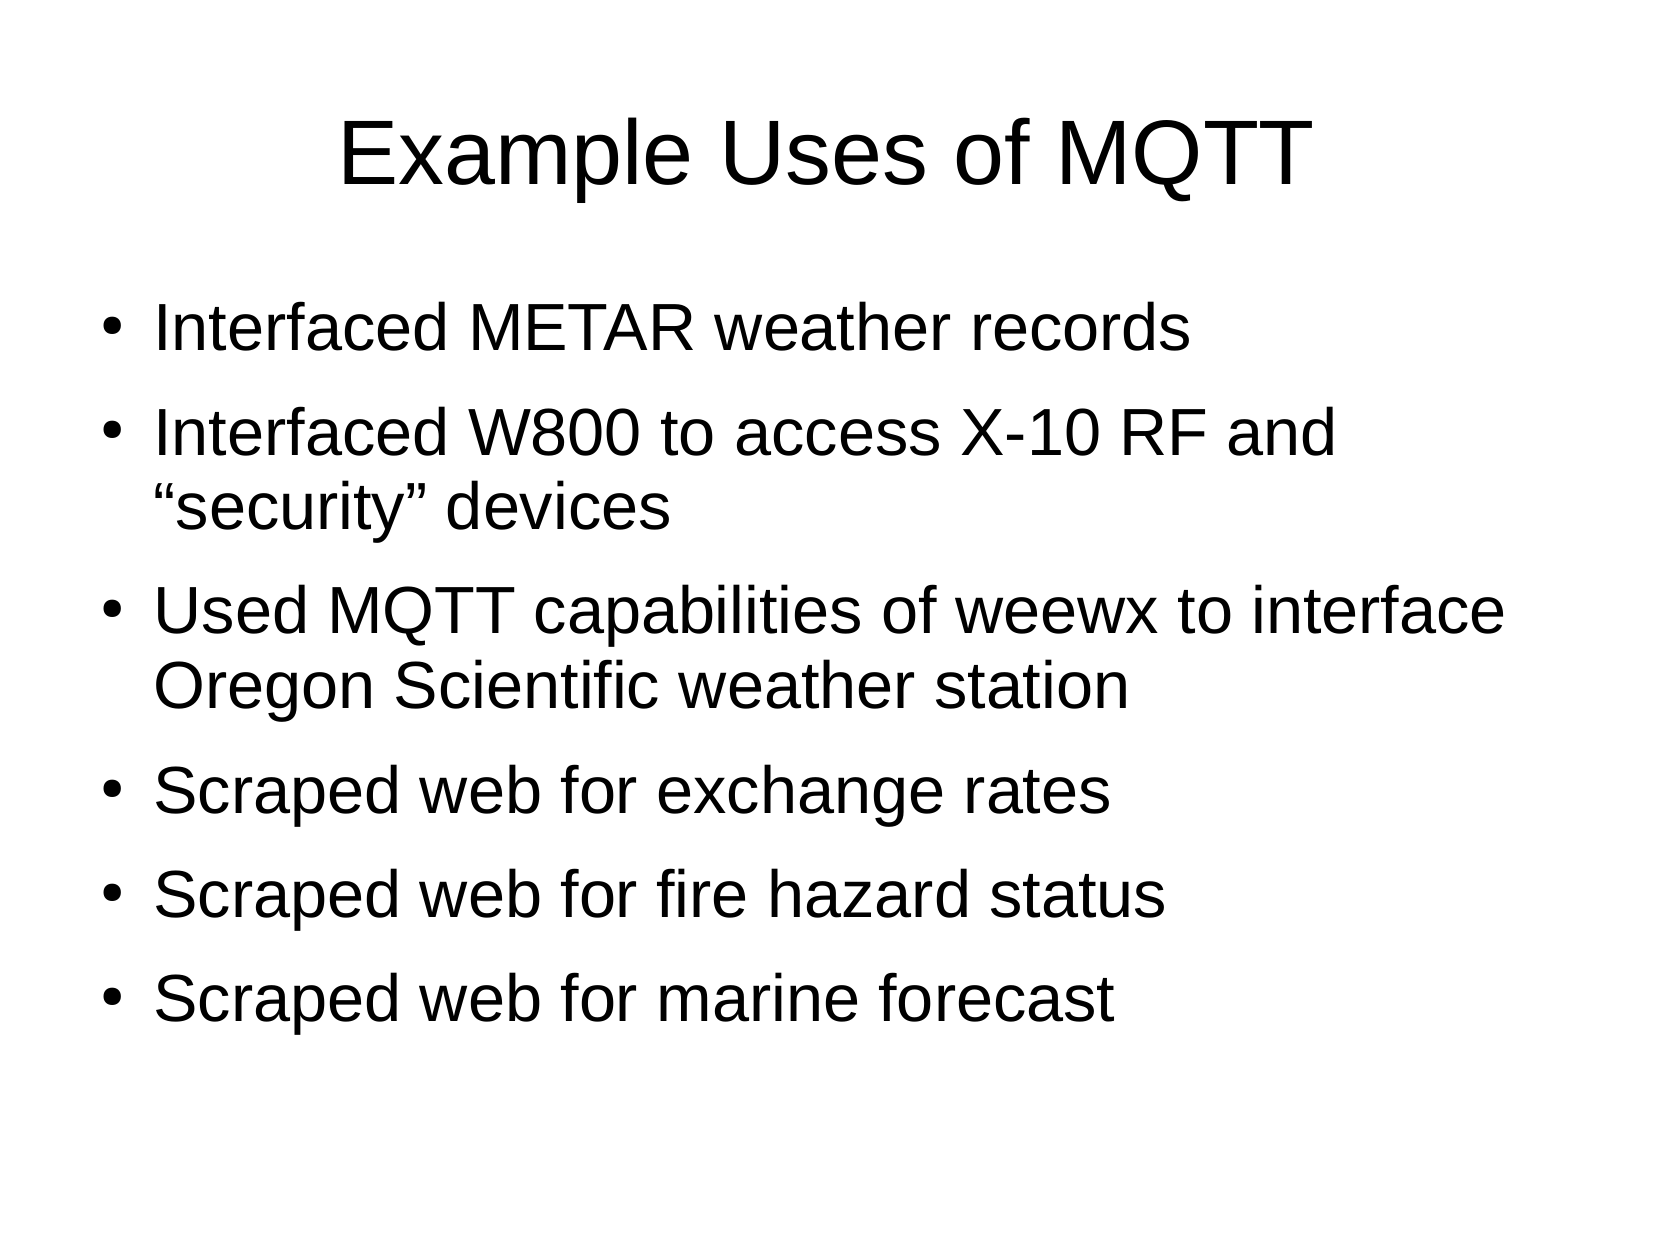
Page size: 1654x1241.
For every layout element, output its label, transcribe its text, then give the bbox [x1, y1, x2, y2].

title Example Uses of MQTT [82, 49, 1571, 257]
list Interfaced METAR weather records Interfaced W800 to access X-10 RF and “security” devices Used MQTT capabilities of weewx to interface Oregon Scientific weather station Scraped web for exchange rates Scraped web for fire hazard status Scraped web for marine forecast [82, 290, 1571, 1010]
